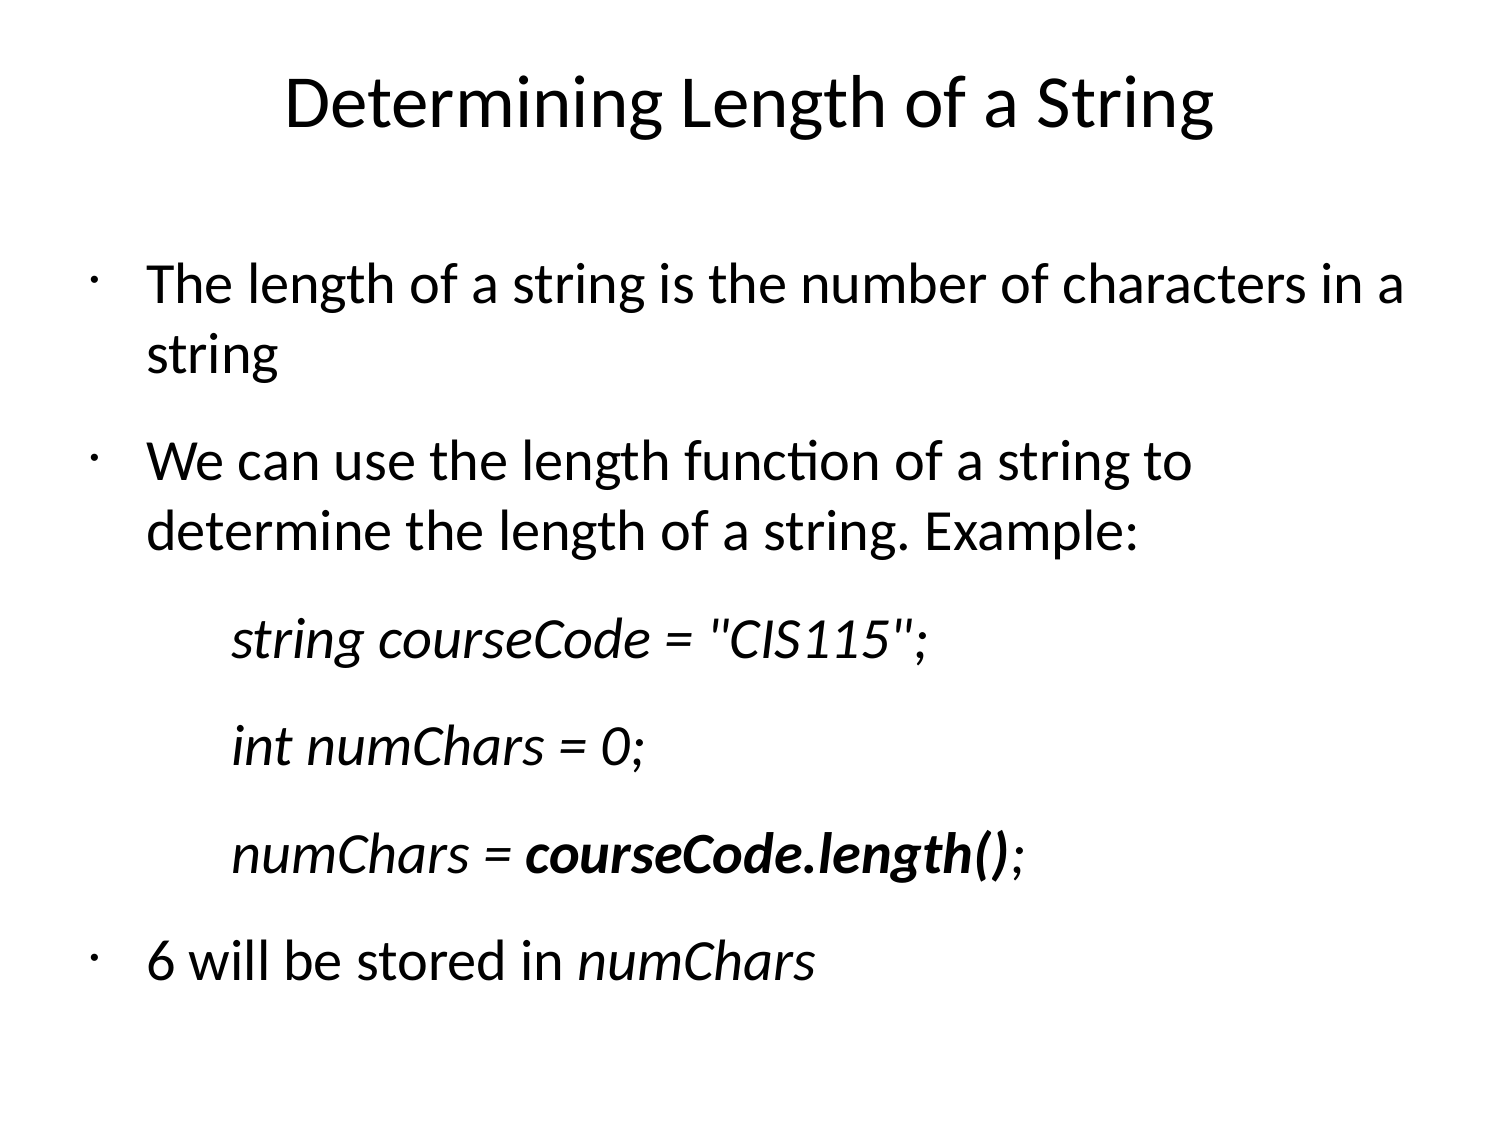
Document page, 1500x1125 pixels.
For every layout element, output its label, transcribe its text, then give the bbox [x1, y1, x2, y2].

title Determining Length of a String [75, 45, 1425, 233]
list The length of a string is the number of characters in a string We can use the length function of a string to determine the length of a string. Example: string courseCode = "CIS115"; int numChars = 0; numChars = courseCode.length(); 6 will be stored in numChars [75, 237, 1425, 980]
